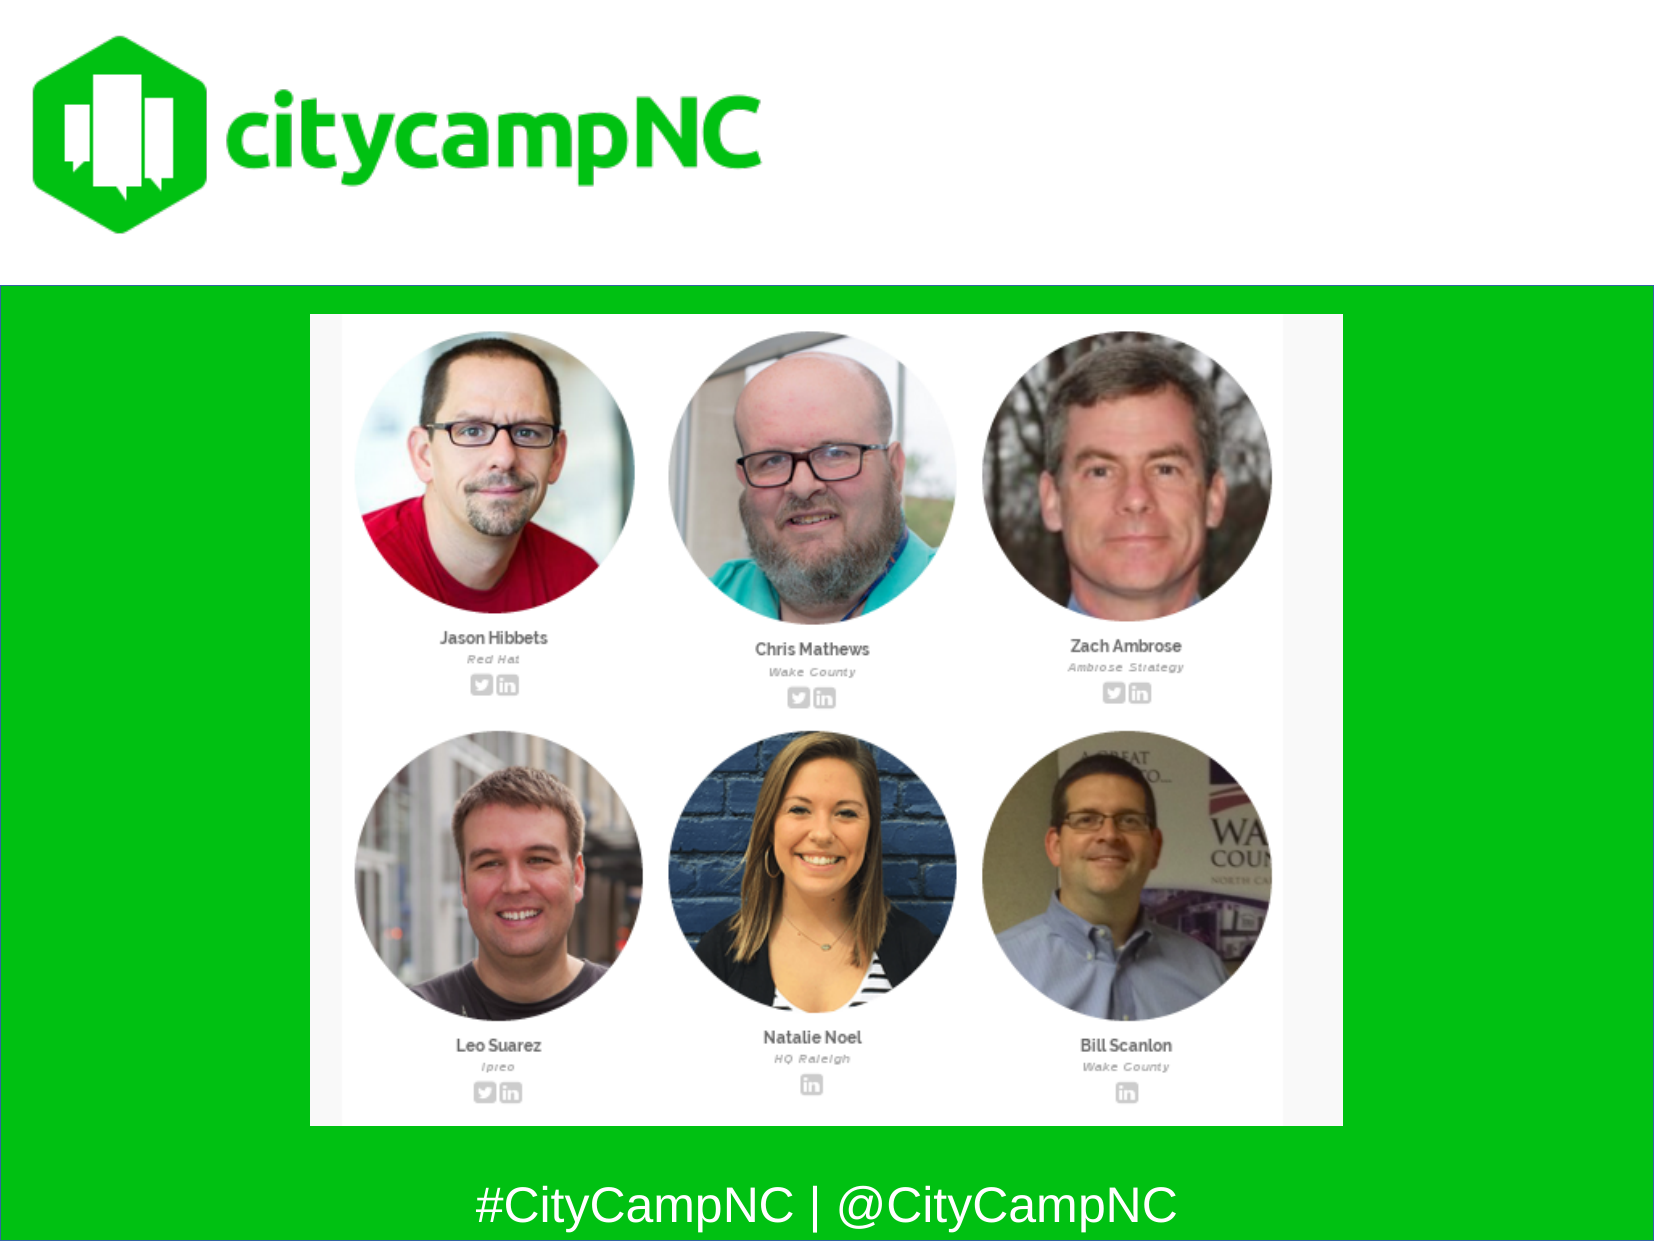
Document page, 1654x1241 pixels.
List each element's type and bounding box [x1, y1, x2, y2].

picture [0, 3, 794, 267]
picture [310, 314, 1343, 1126]
